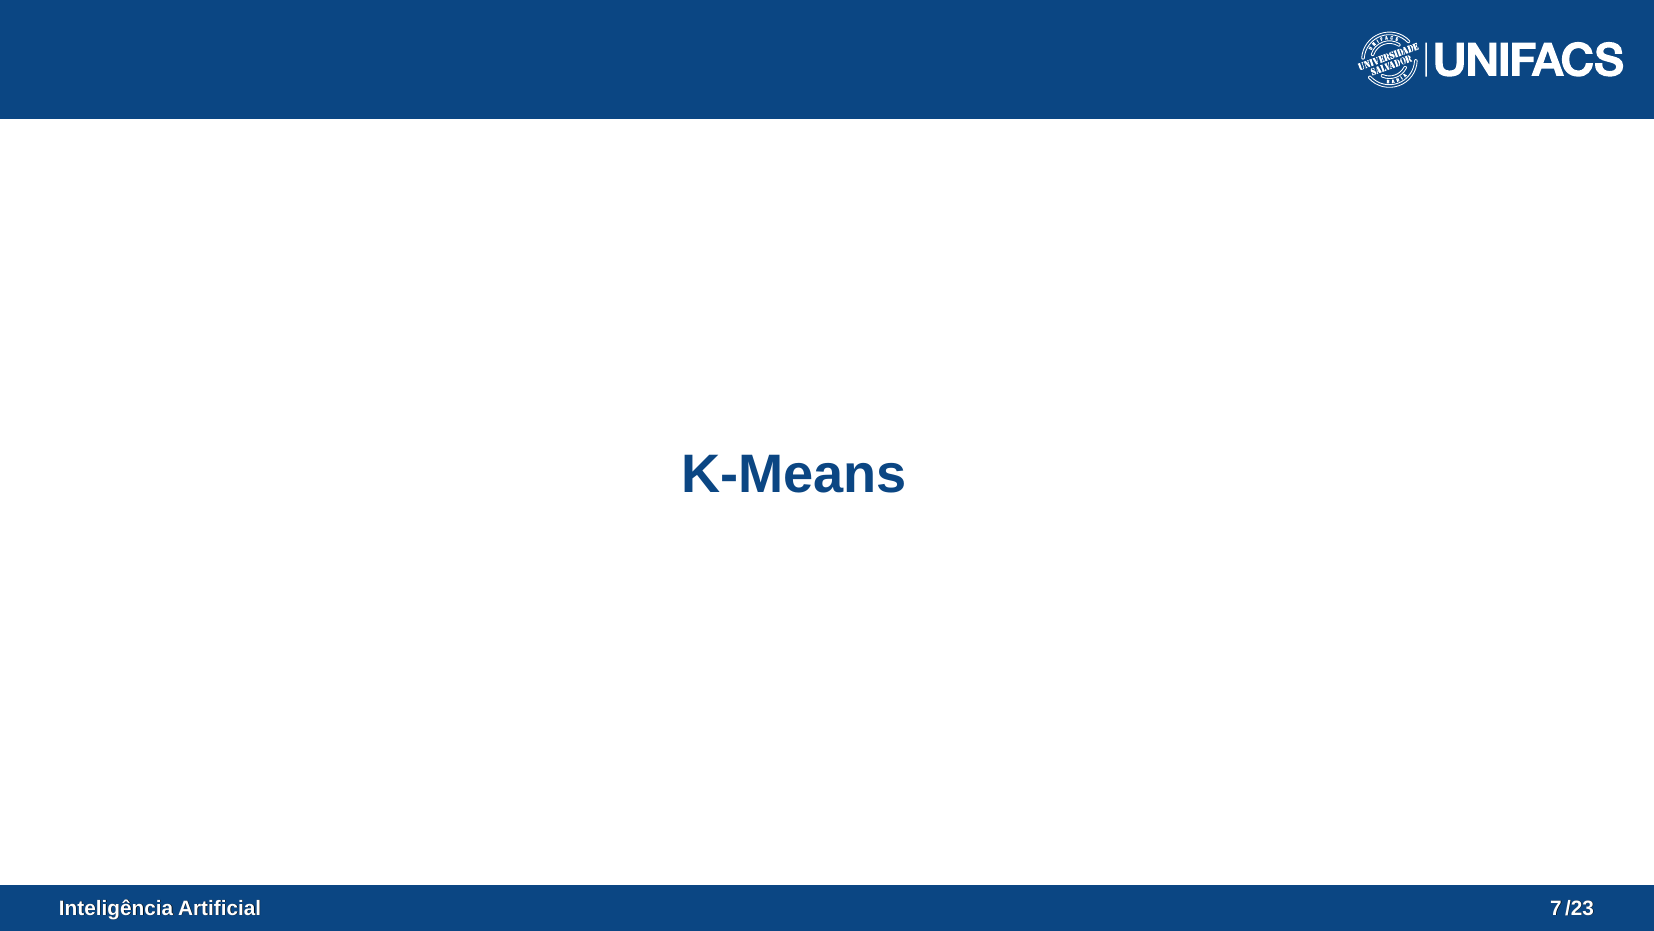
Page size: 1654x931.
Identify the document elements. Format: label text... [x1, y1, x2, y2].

text_box K-Means [112, 162, 1477, 786]
